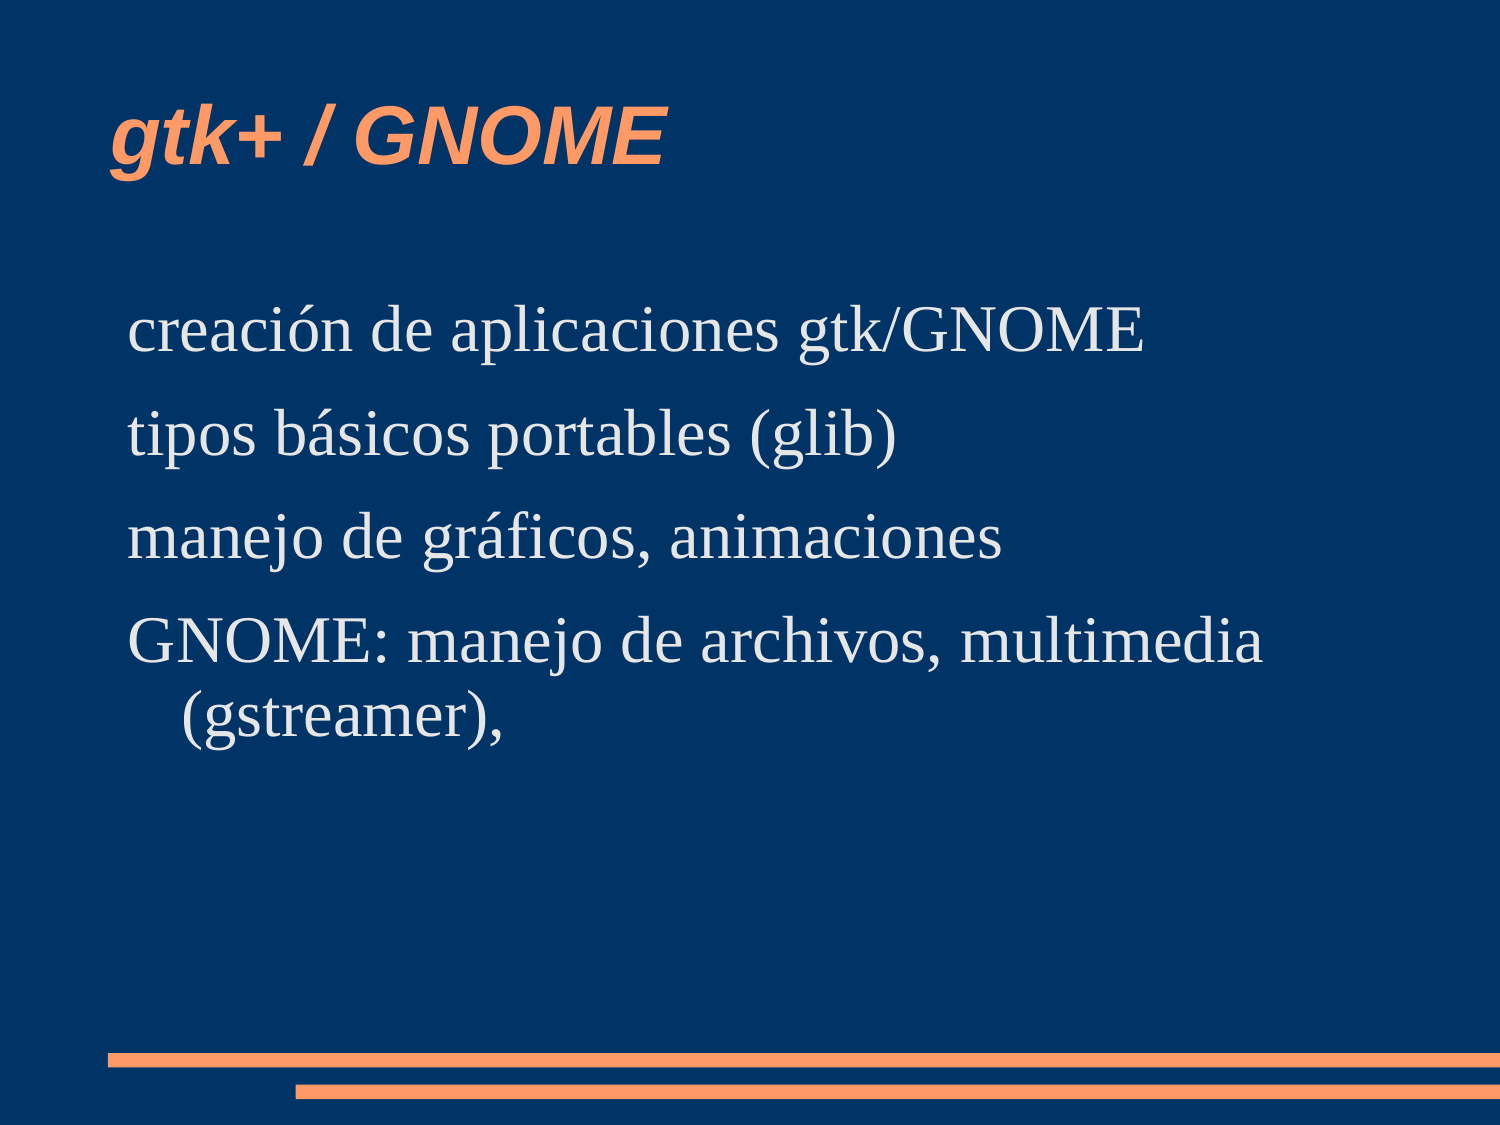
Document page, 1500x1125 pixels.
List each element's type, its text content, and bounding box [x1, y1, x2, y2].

title gtk+ / GNOME [110, 41, 1392, 230]
list creación de aplicaciones gtk/GNOME tipos básicos portables (glib) manejo de gráficos, animaciones GNOME: manejo de archivos, multimedia (gstreamer), [110, 292, 1416, 1027]
